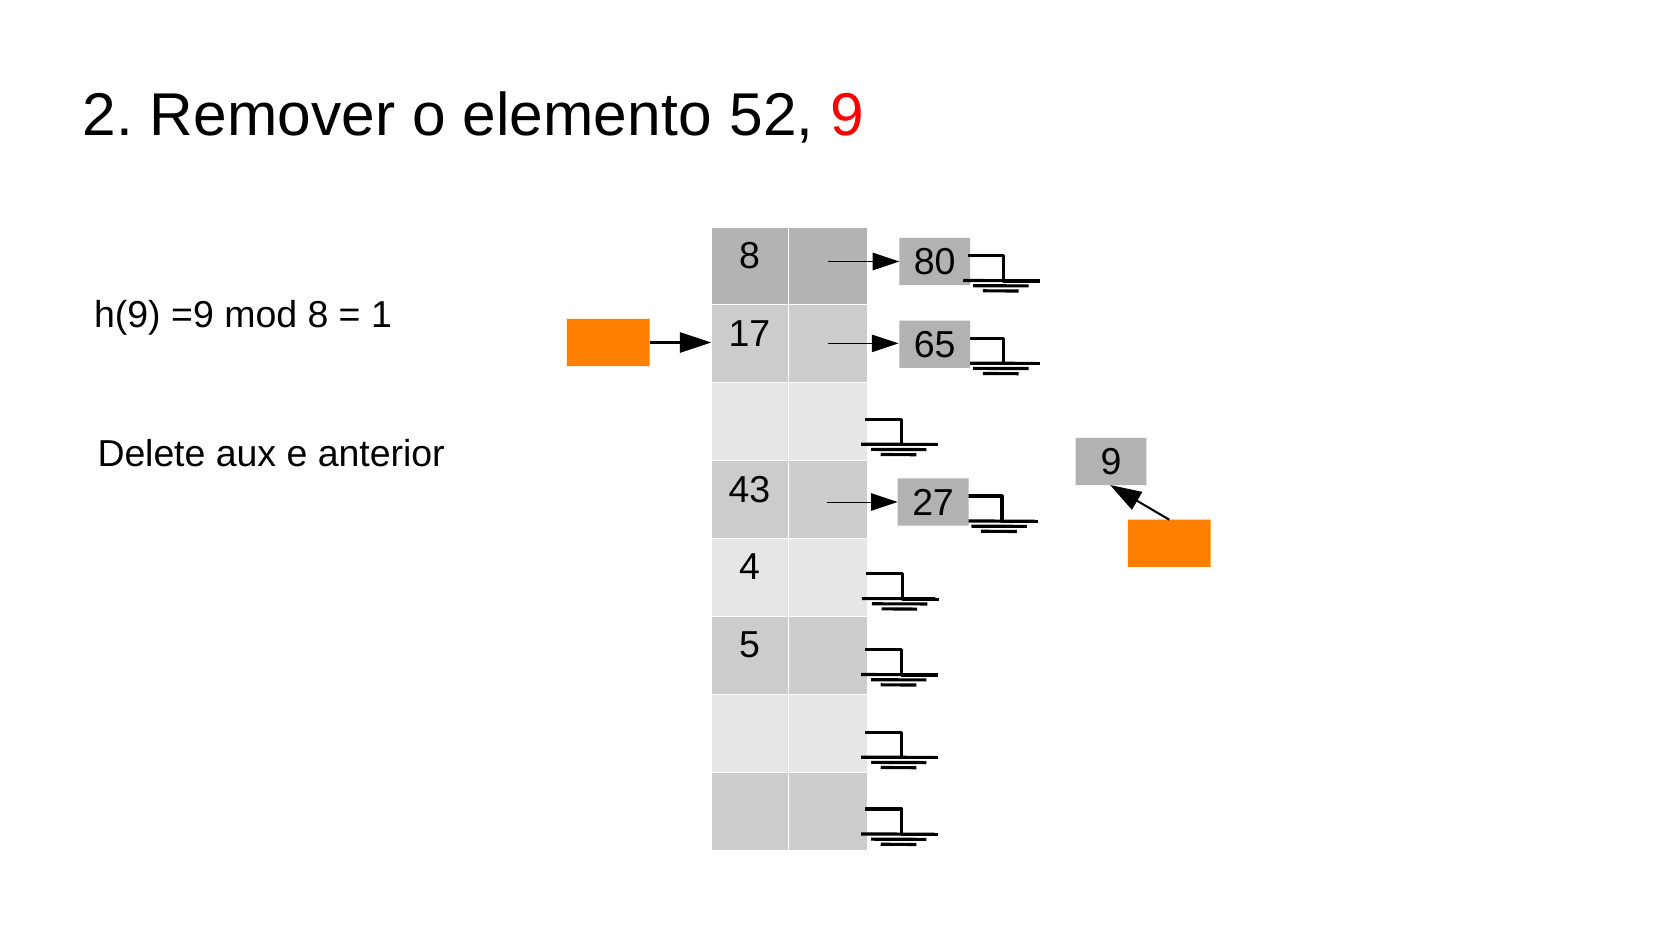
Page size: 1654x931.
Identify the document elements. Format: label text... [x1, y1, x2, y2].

table_cell [789, 305, 867, 382]
text_box 65 [899, 320, 971, 368]
title 2. Remover o elemento 52, 9 [82, 37, 1571, 193]
text_box 27 [897, 478, 969, 526]
text_box 9 [1075, 437, 1147, 486]
table_cell [712, 773, 788, 850]
table_cell [789, 461, 867, 538]
text_box h(9) =9 mod 8 = 1 [79, 285, 418, 343]
table_cell [789, 383, 867, 460]
table_cell [789, 617, 867, 694]
text_box aux [1127, 519, 1211, 567]
table_cell [789, 539, 867, 616]
text_box anterior [566, 318, 650, 367]
table_cell 43 [712, 461, 788, 538]
table_cell [712, 695, 788, 772]
table_cell [789, 695, 867, 772]
table_header 8 [712, 228, 788, 304]
text_box 80 [899, 237, 971, 286]
table_cell 4 [712, 539, 788, 616]
table_cell [789, 773, 867, 850]
table_cell 5 [712, 617, 788, 694]
text_box Delete aux e anterior [82, 425, 471, 483]
table_cell 17 [712, 305, 788, 382]
table_cell [712, 383, 788, 460]
table_header [789, 228, 867, 304]
